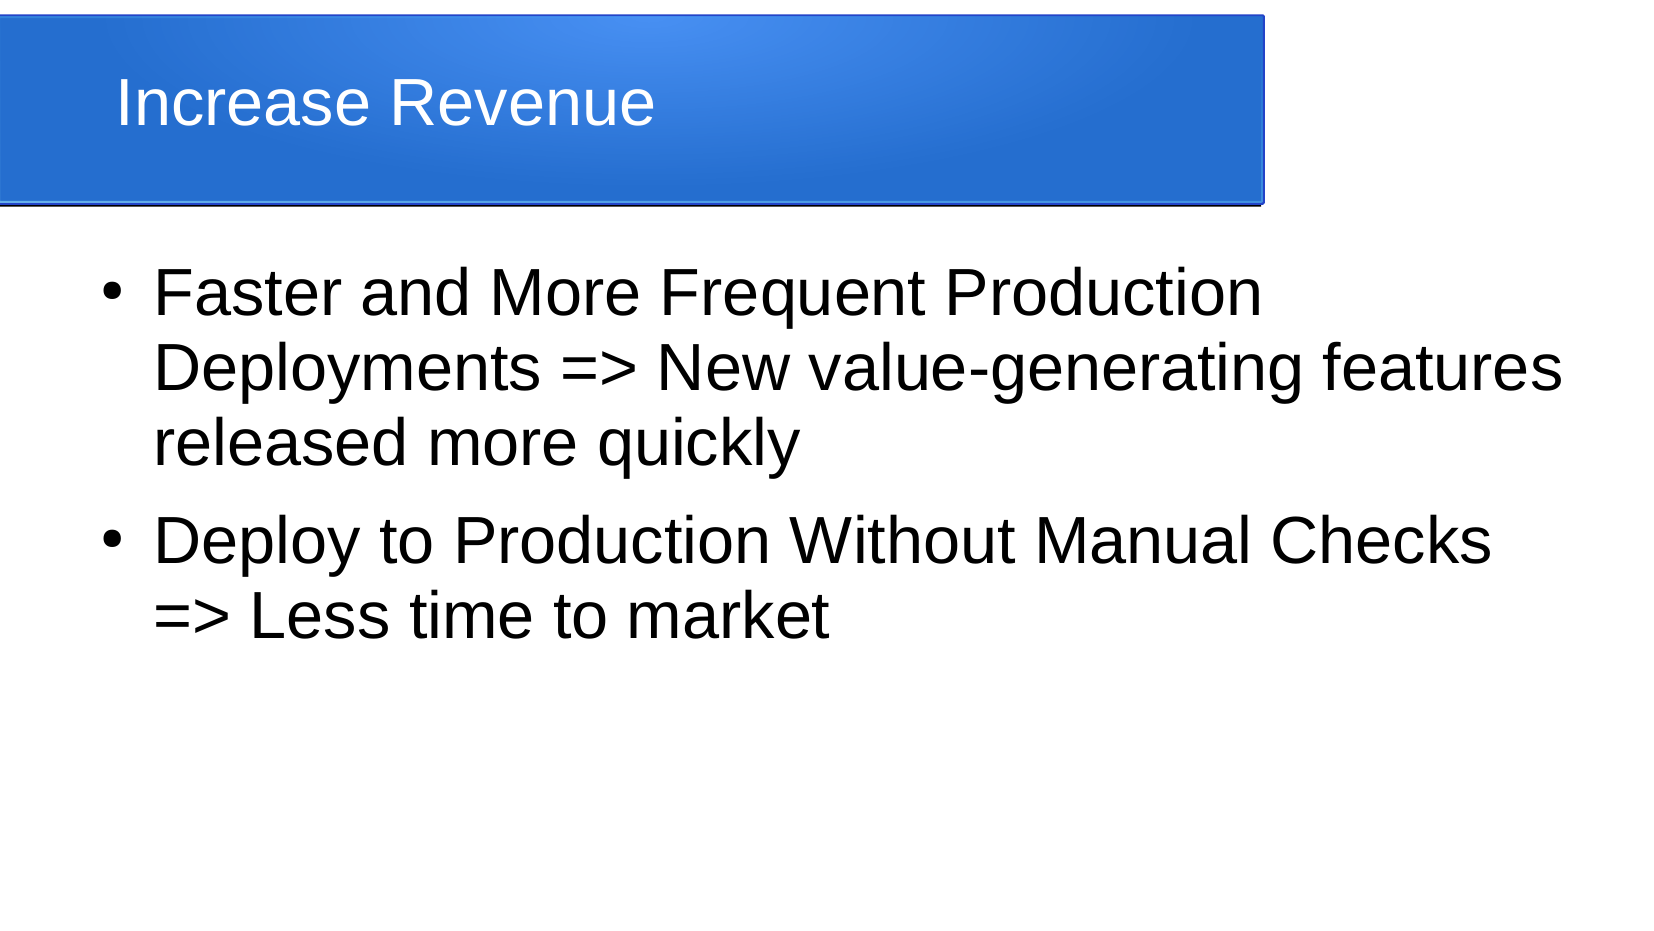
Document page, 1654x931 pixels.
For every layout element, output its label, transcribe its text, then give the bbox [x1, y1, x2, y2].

title Increase Revenue [45, 0, 1280, 205]
list Faster and More Frequent Production Deployments => New value-generating features released more quickly Deploy to Production Without Manual Checks => Less time to market [82, 255, 1571, 826]
